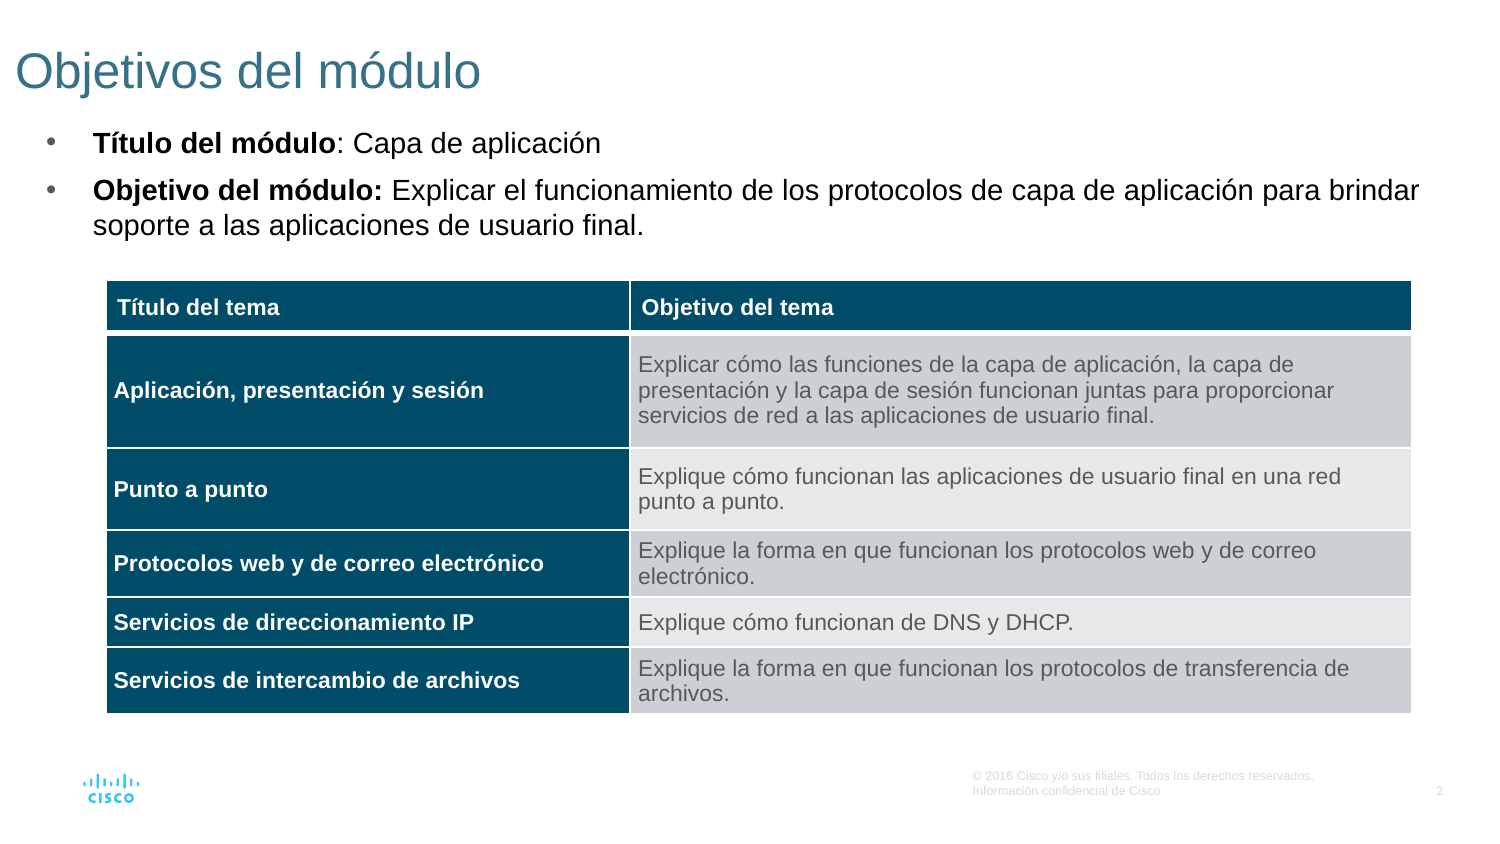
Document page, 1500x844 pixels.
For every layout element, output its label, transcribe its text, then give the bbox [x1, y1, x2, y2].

list Título del módulo: Capa de aplicación Objetivo del módulo: Explicar el funcionamiento de los protocolos de capa de aplicación para brindar soporte a las aplicaciones de usuario final. [0, 116, 1478, 241]
table_header Título del tema [107, 281, 629, 330]
table_cell Aplicación, presentación y sesión [107, 336, 629, 447]
table_cell Explique la forma en que funcionan los protocolos de transferencia de archivos. [631, 648, 1411, 713]
table_header Objetivo del tema [631, 281, 1411, 330]
table_cell Explique la forma en que funcionan los protocolos web y de correo electrónico. [631, 531, 1411, 596]
table_cell Explicar cómo las funciones de la capa de aplicación, la capa de presentación y la capa de sesión funcionan juntas para proporcionar servicios de red a las aplicaciones de usuario final. [631, 336, 1411, 447]
title Objetivos del módulo [0, 6, 1500, 131]
table_cell Punto a punto [107, 449, 629, 529]
table_cell Explique cómo funcionan de DNS y DHCP. [631, 598, 1411, 646]
table_cell Explique cómo funcionan las aplicaciones de usuario final en una red punto a punto. [631, 449, 1411, 529]
table_cell Protocolos web y de correo electrónico [107, 531, 629, 596]
table_cell Servicios de direccionamiento IP [107, 598, 629, 646]
table_cell Servicios de intercambio de archivos [107, 648, 629, 713]
